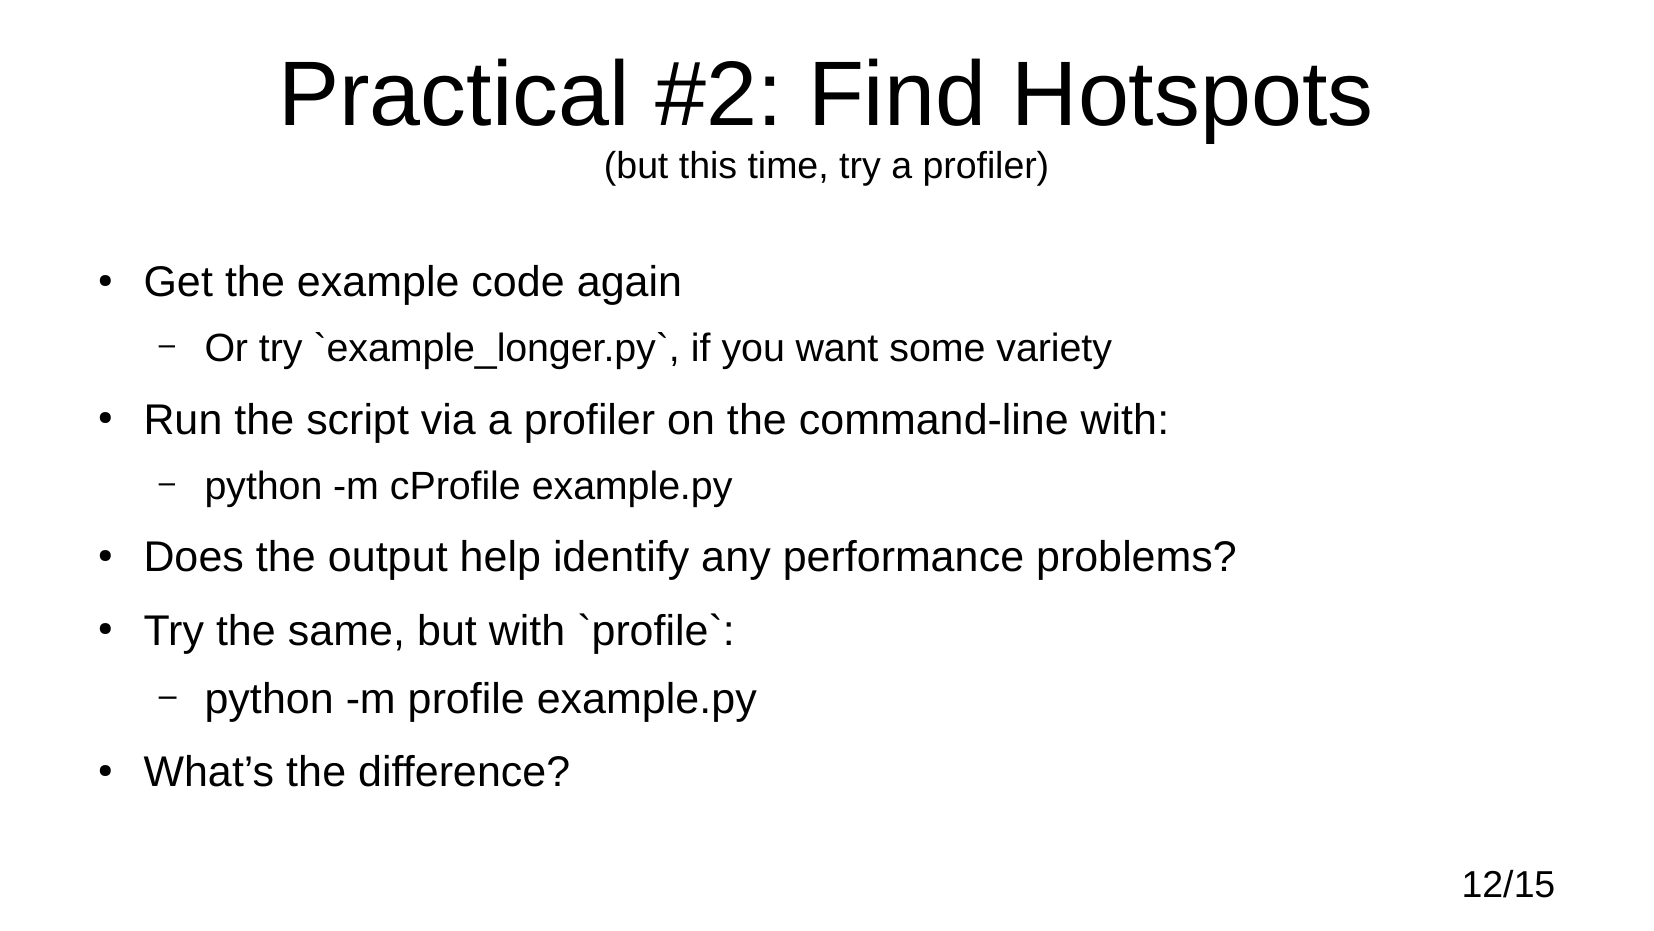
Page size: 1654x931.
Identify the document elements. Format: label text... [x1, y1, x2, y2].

title Practical #2: Find Hotspots (but this time, try a profiler) [82, 37, 1571, 193]
text_box <number>/15 [1446, 856, 1625, 931]
list Get the example code again Or try `example_longer.py`, if you want some variety Run the script via a profiler on the command-line with: python -m cProfile example.py Does the output help identify any performance problems? Try the same, but with `profile`: python -m profile example.py What’s the difference? [82, 257, 1571, 798]
